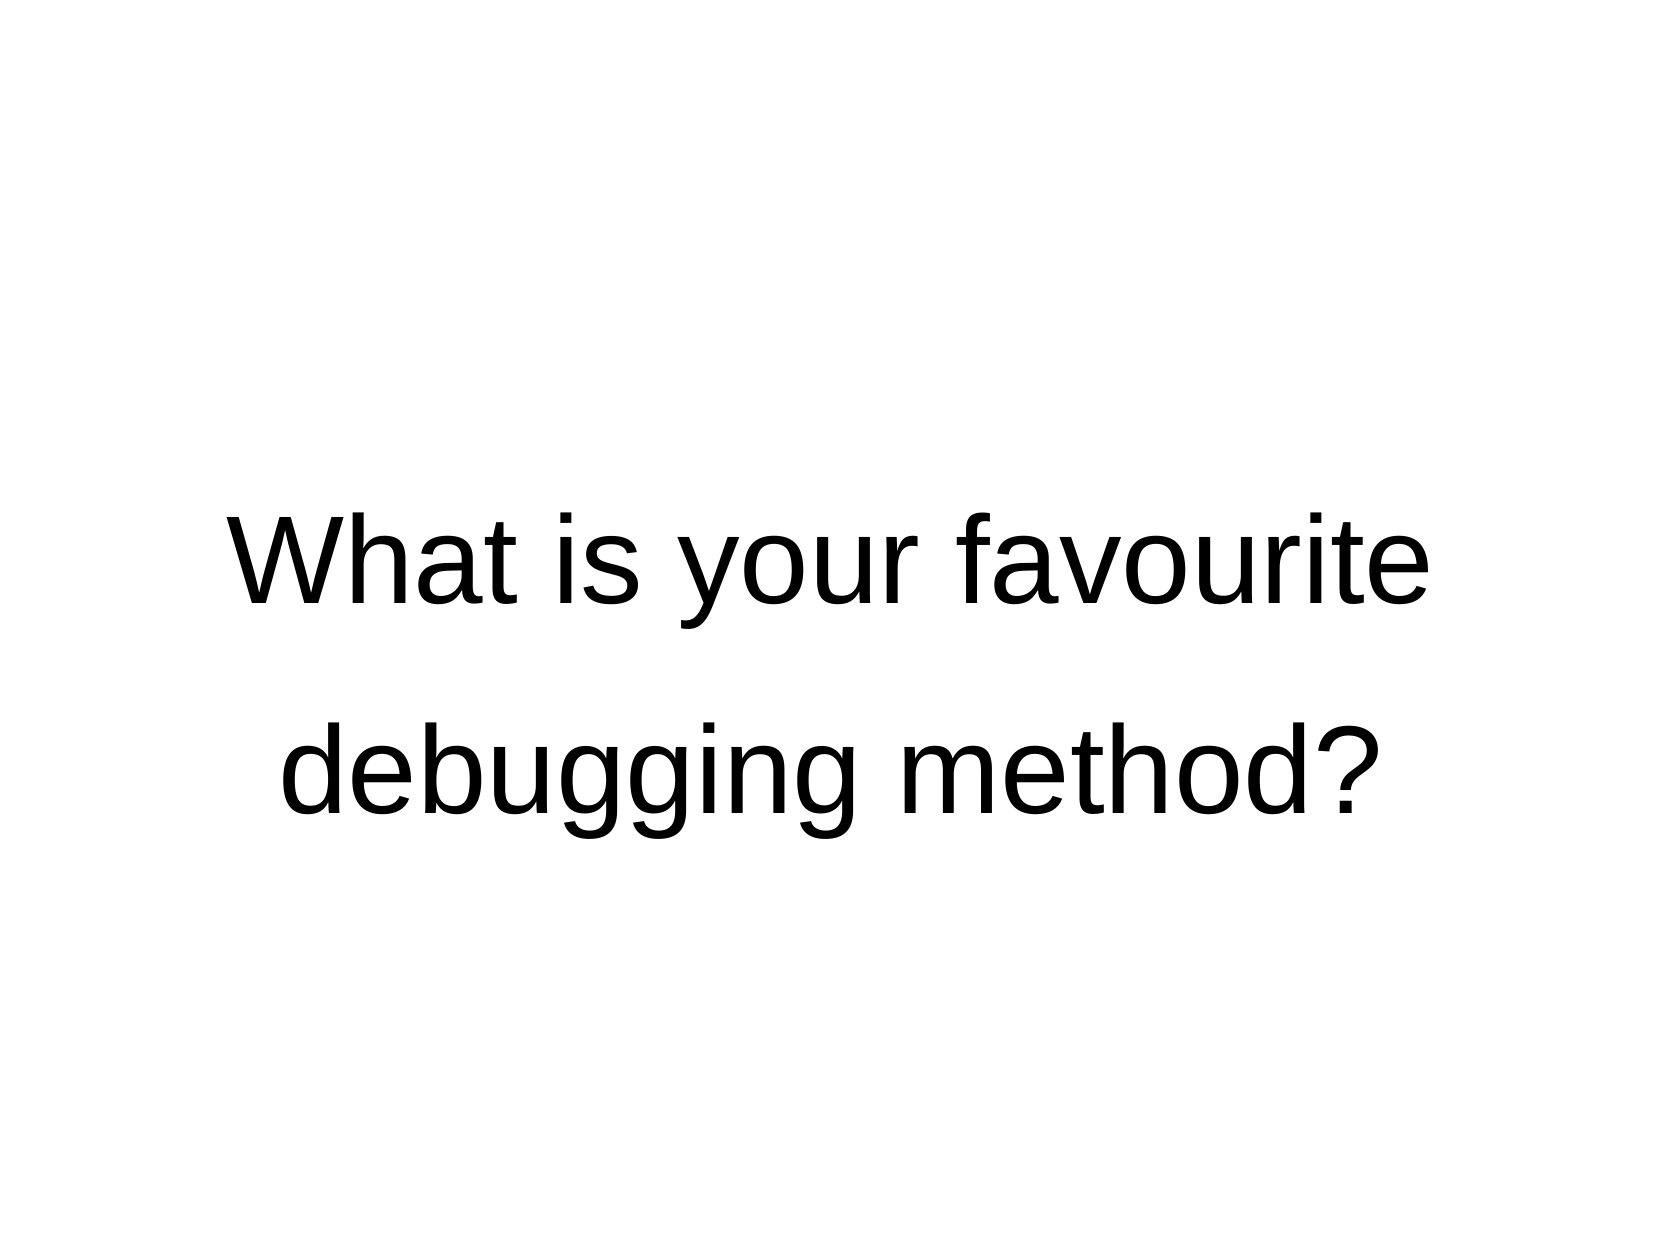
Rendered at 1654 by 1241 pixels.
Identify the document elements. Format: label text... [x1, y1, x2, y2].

title What is your favourite debugging method? [86, 90, 1576, 1171]
